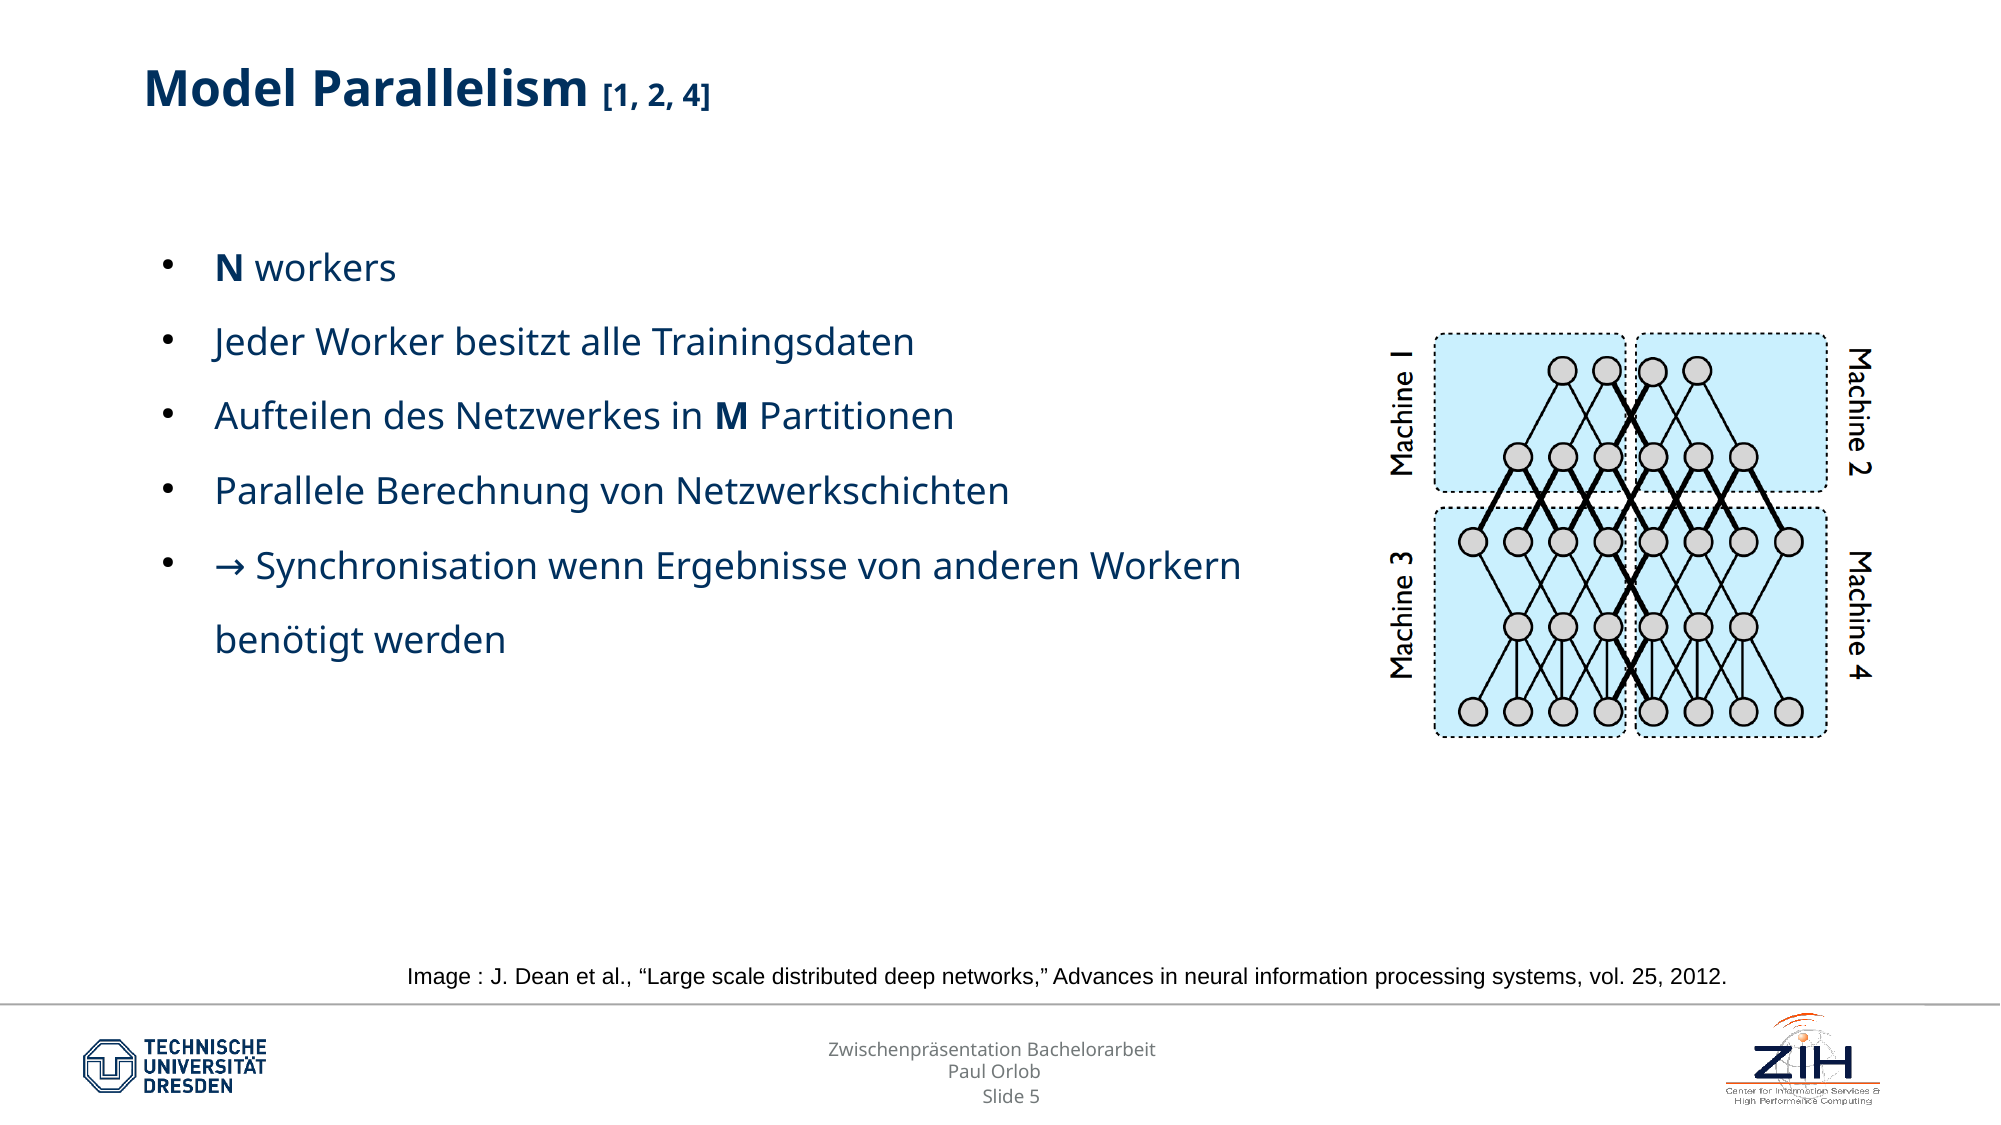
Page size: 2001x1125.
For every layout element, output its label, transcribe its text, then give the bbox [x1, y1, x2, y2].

text_box Image : J. Dean et al., “Large scale distributed deep networks,” Advances in neural information processing systems, vol. 25, 2012. [392, 956, 1763, 1023]
title Model Parallelism [1, 2, 4] [143, 56, 1880, 169]
list N workers Jeder Worker besitzt alle Trainingsdaten Aufteilen des Netzwerkes in M Partitionen Parallele Berechnung von Netzwerkschichten → Synchronisation wenn Ergebnisse von anderen Workern benötigt werden [143, 243, 1880, 957]
picture [83, 1039, 266, 1093]
picture [1326, 299, 1913, 765]
picture [1726, 1013, 1880, 1105]
